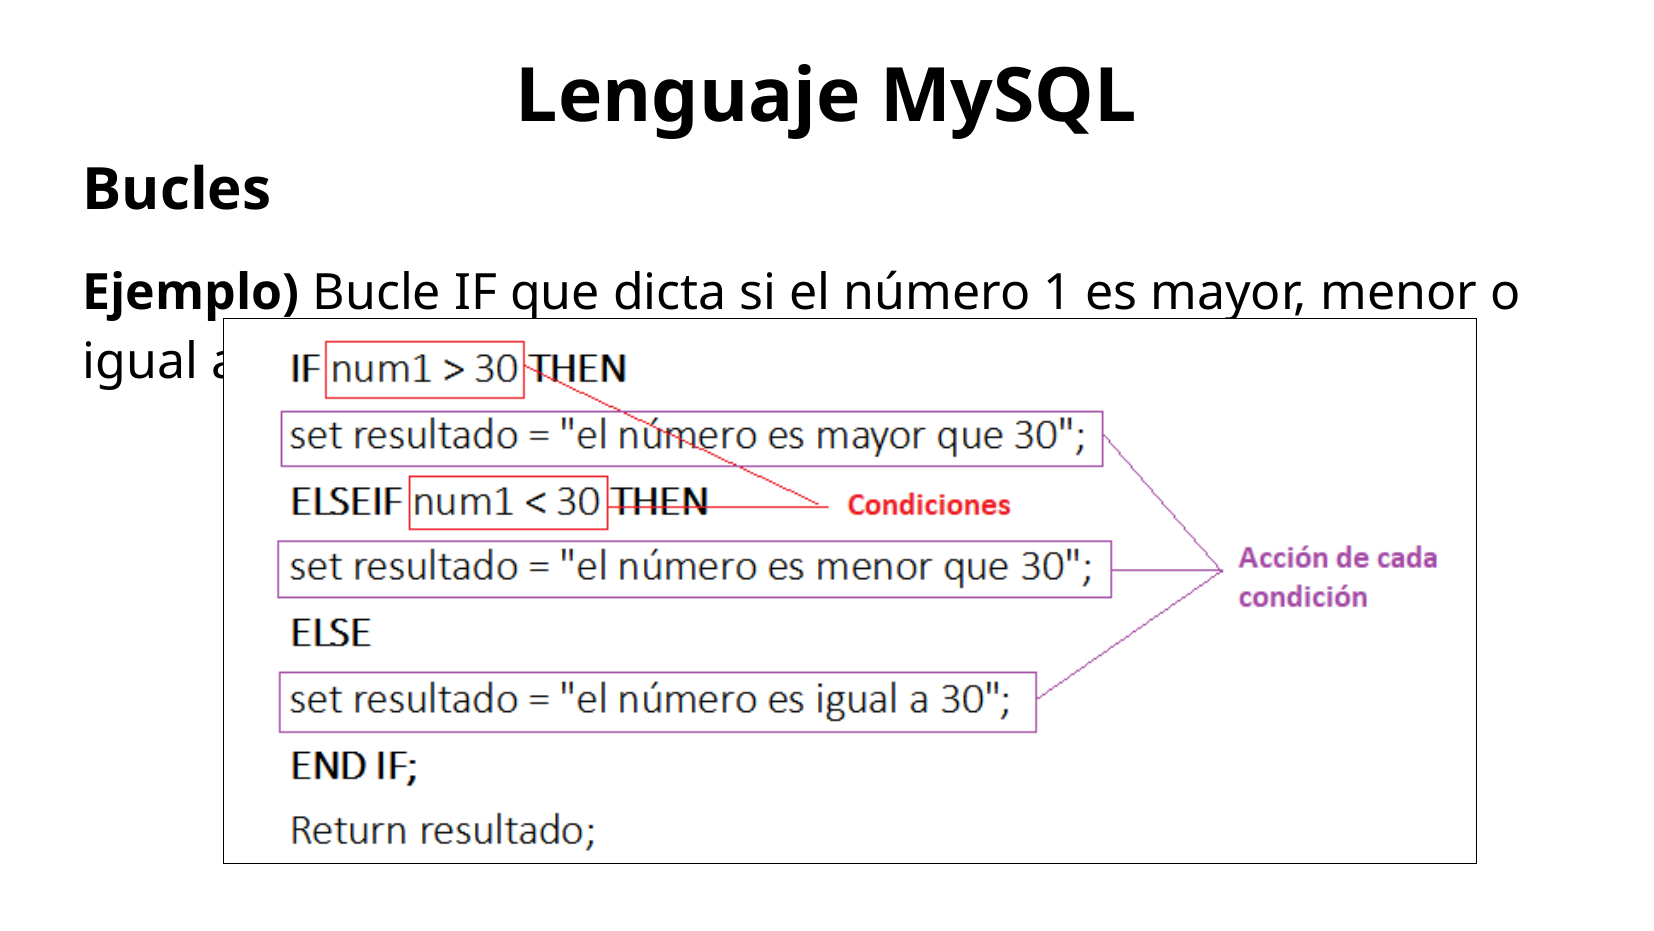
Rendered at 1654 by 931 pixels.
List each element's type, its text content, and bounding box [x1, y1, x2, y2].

list Bucles Ejemplo) Bucle IF que dicta si el número 1 es mayor, menor o igual a 30 [82, 147, 1595, 857]
picture [223, 318, 1477, 864]
title Lenguaje MySQL [82, 37, 1571, 147]
